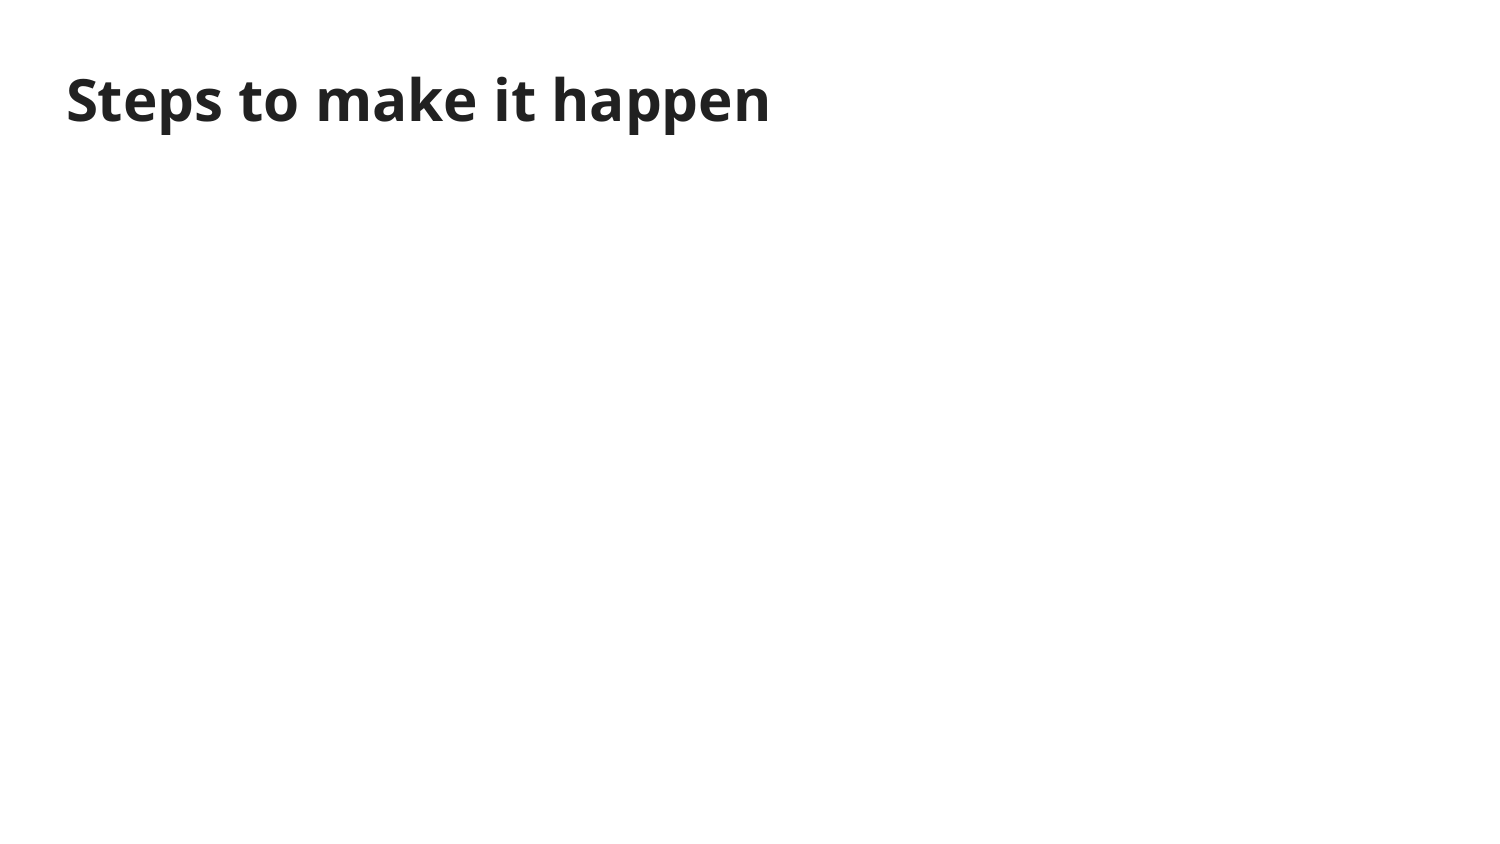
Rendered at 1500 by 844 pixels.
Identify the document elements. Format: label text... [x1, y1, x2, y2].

title Steps to make it happen [51, 48, 1449, 180]
